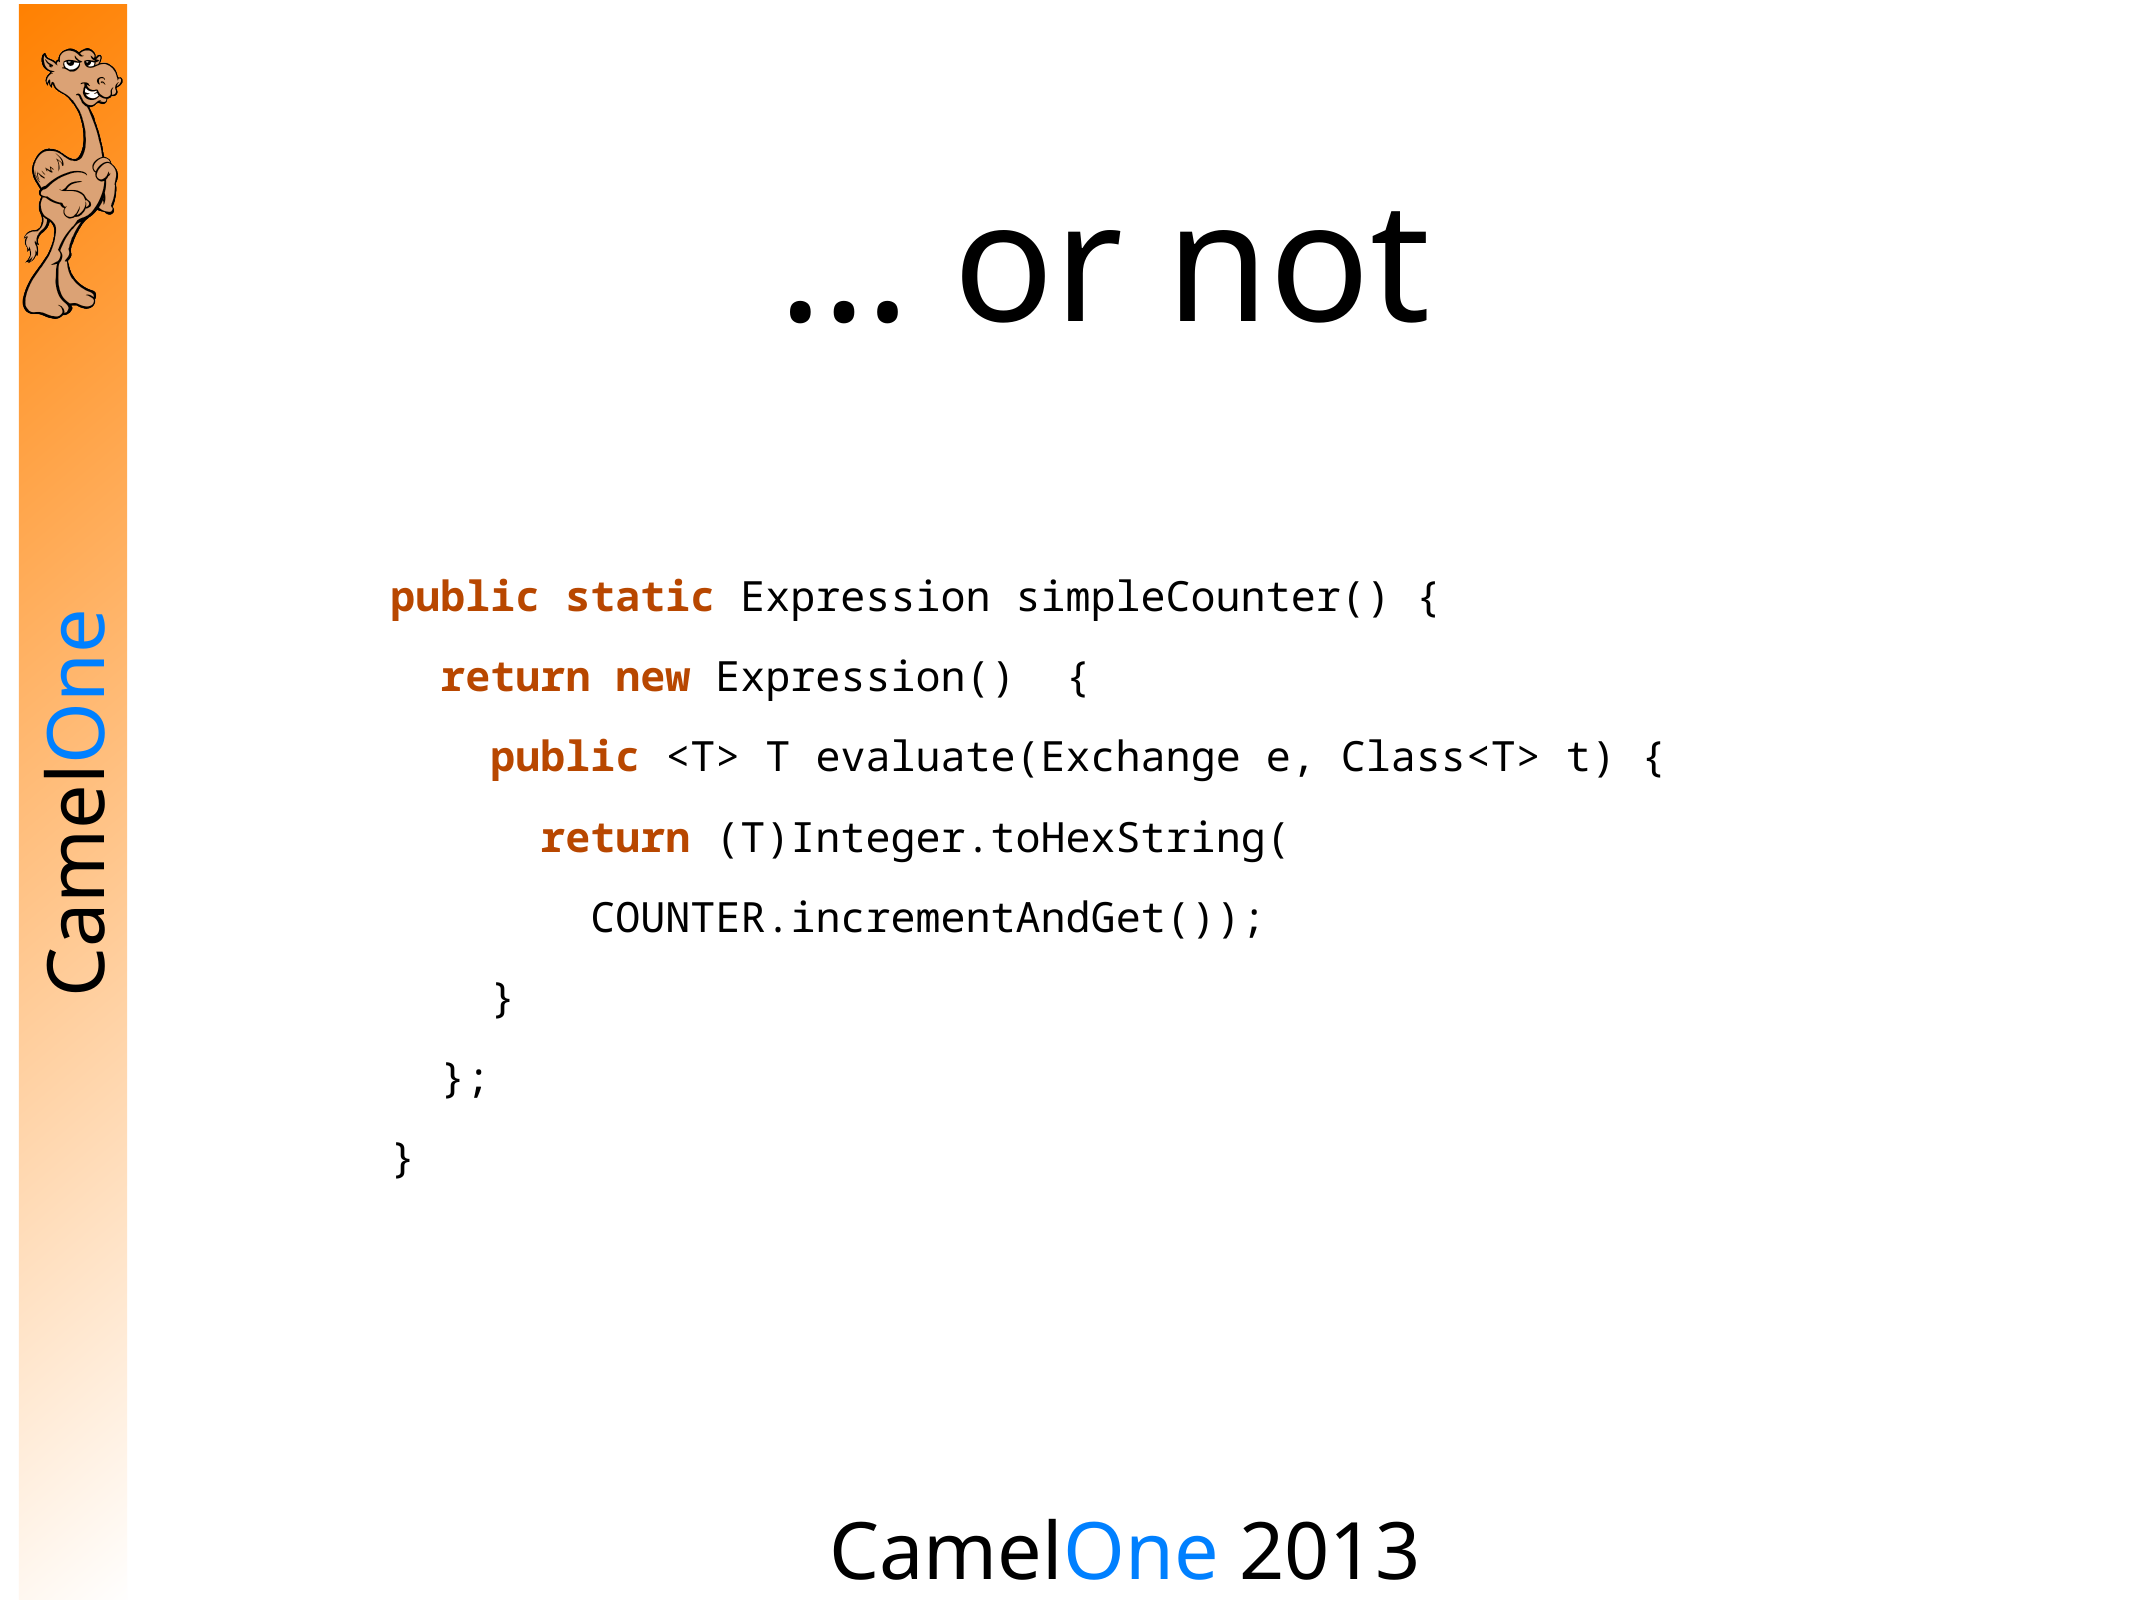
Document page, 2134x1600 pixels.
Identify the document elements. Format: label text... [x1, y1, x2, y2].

title … or not [228, 146, 1981, 364]
picture [22, 48, 123, 319]
list public static Expression simpleCounter() { return new Expression() { public <T> T evaluate(Exchange e, Class<T> t) { return (T)Integer.toHexString( COUNTER.incrementAndGet()); } }; } [382, 519, 1902, 1406]
title Q&A [18, 339, 128, 433]
